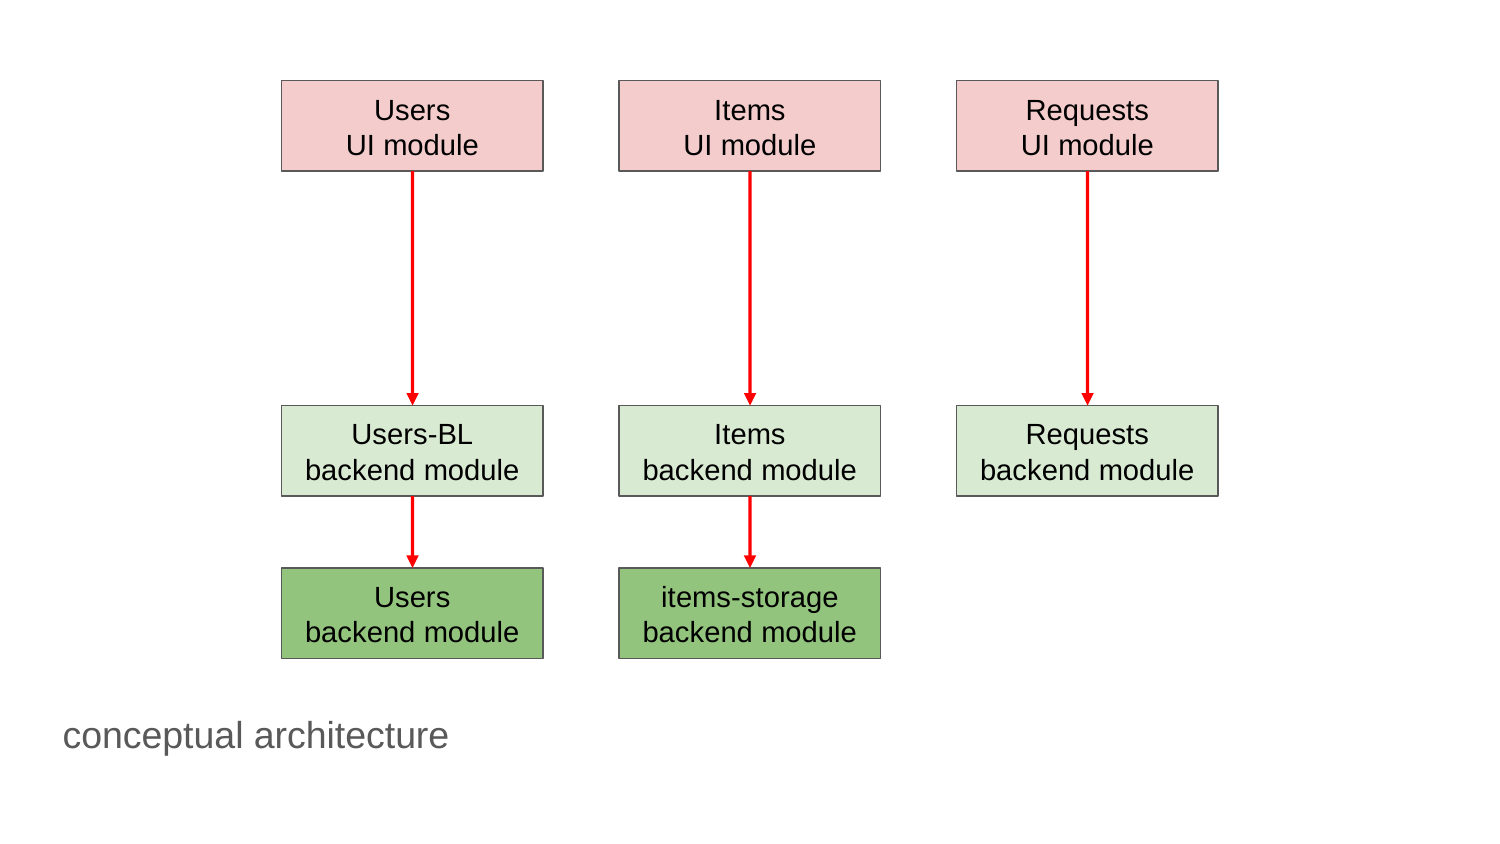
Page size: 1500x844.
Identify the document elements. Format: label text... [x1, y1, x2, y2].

text_box items-storage backend module [619, 567, 881, 659]
text_box Users UI module [281, 80, 544, 172]
text_box Items UI module [619, 80, 881, 172]
text_box Requests UI module [956, 80, 1219, 172]
text_box Items backend module [619, 405, 881, 497]
text_box Users-BL backend module [281, 405, 544, 497]
text_box Requests backend module [956, 405, 1219, 497]
text_box Users backend module [281, 567, 544, 659]
list conceptual architecture [47, 683, 468, 783]
